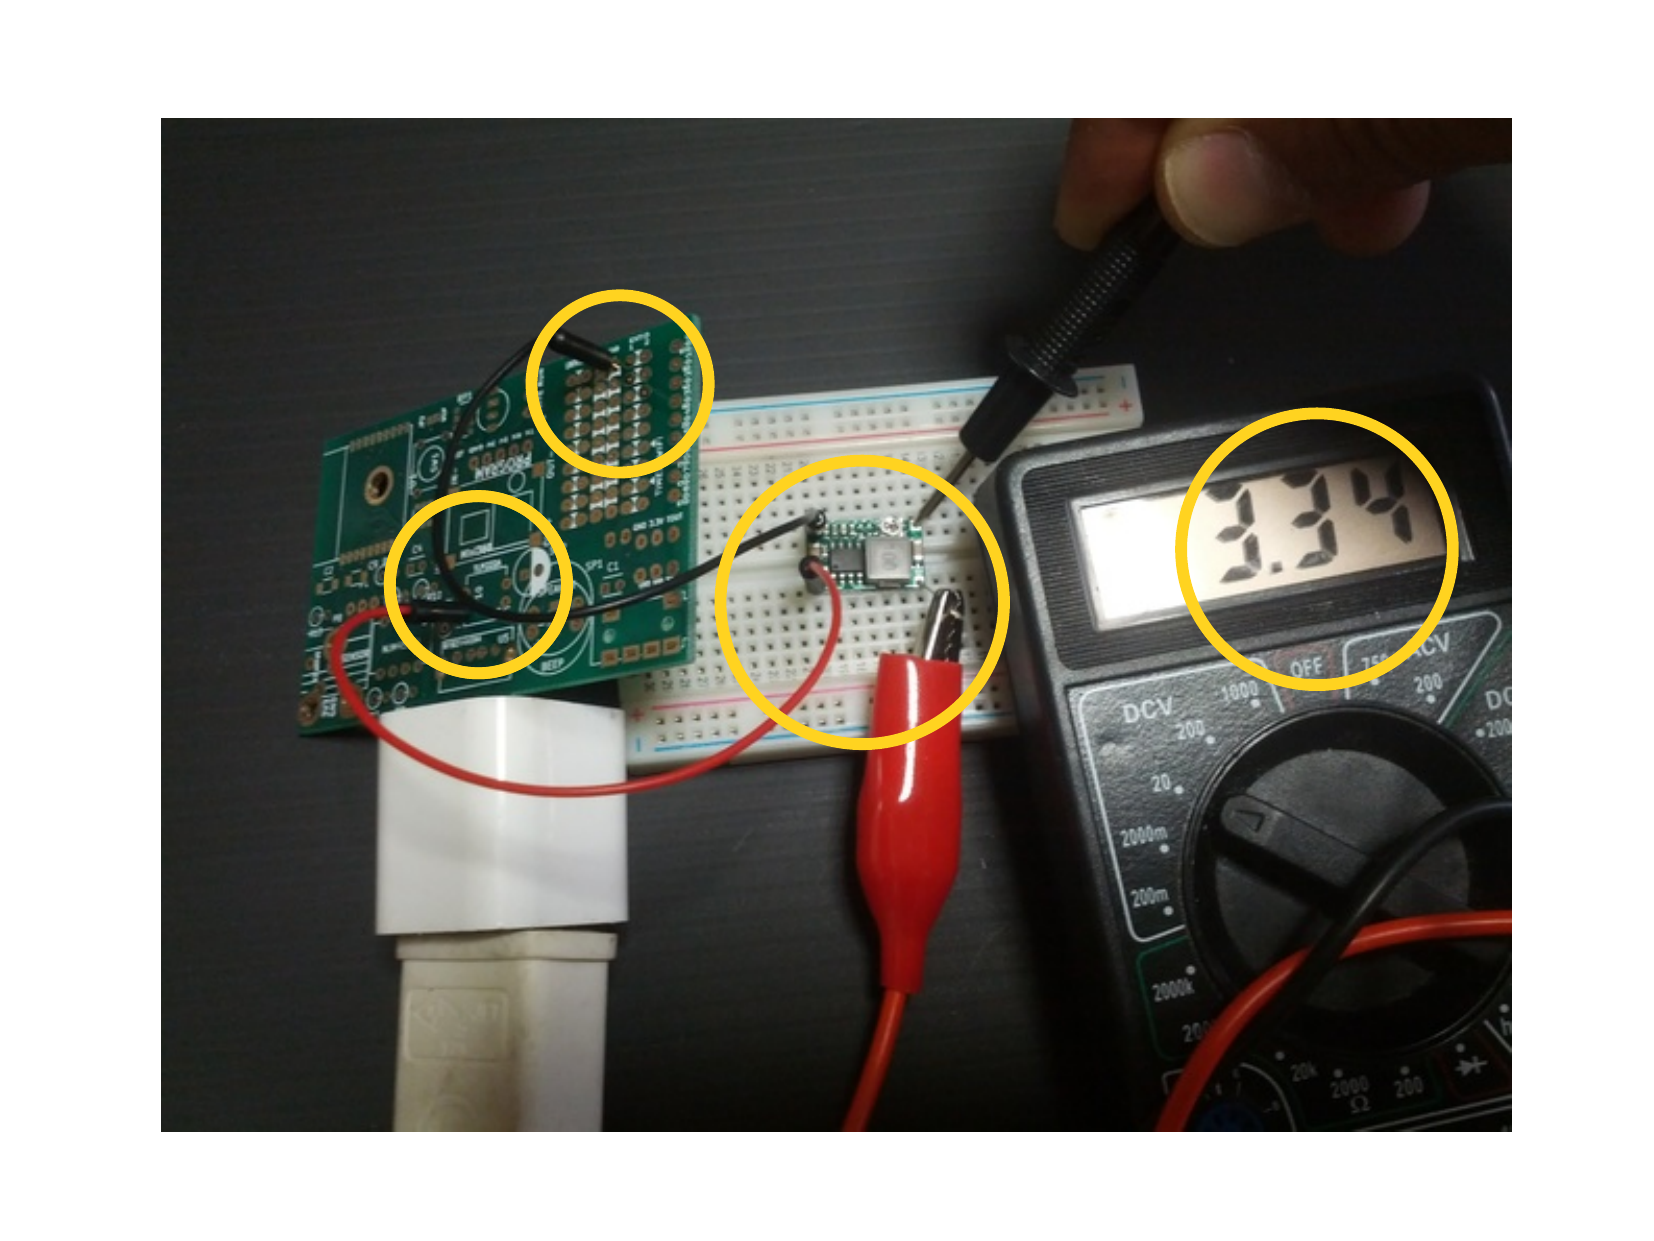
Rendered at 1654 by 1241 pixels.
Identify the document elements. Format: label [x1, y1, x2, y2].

picture [161, 118, 1512, 1132]
